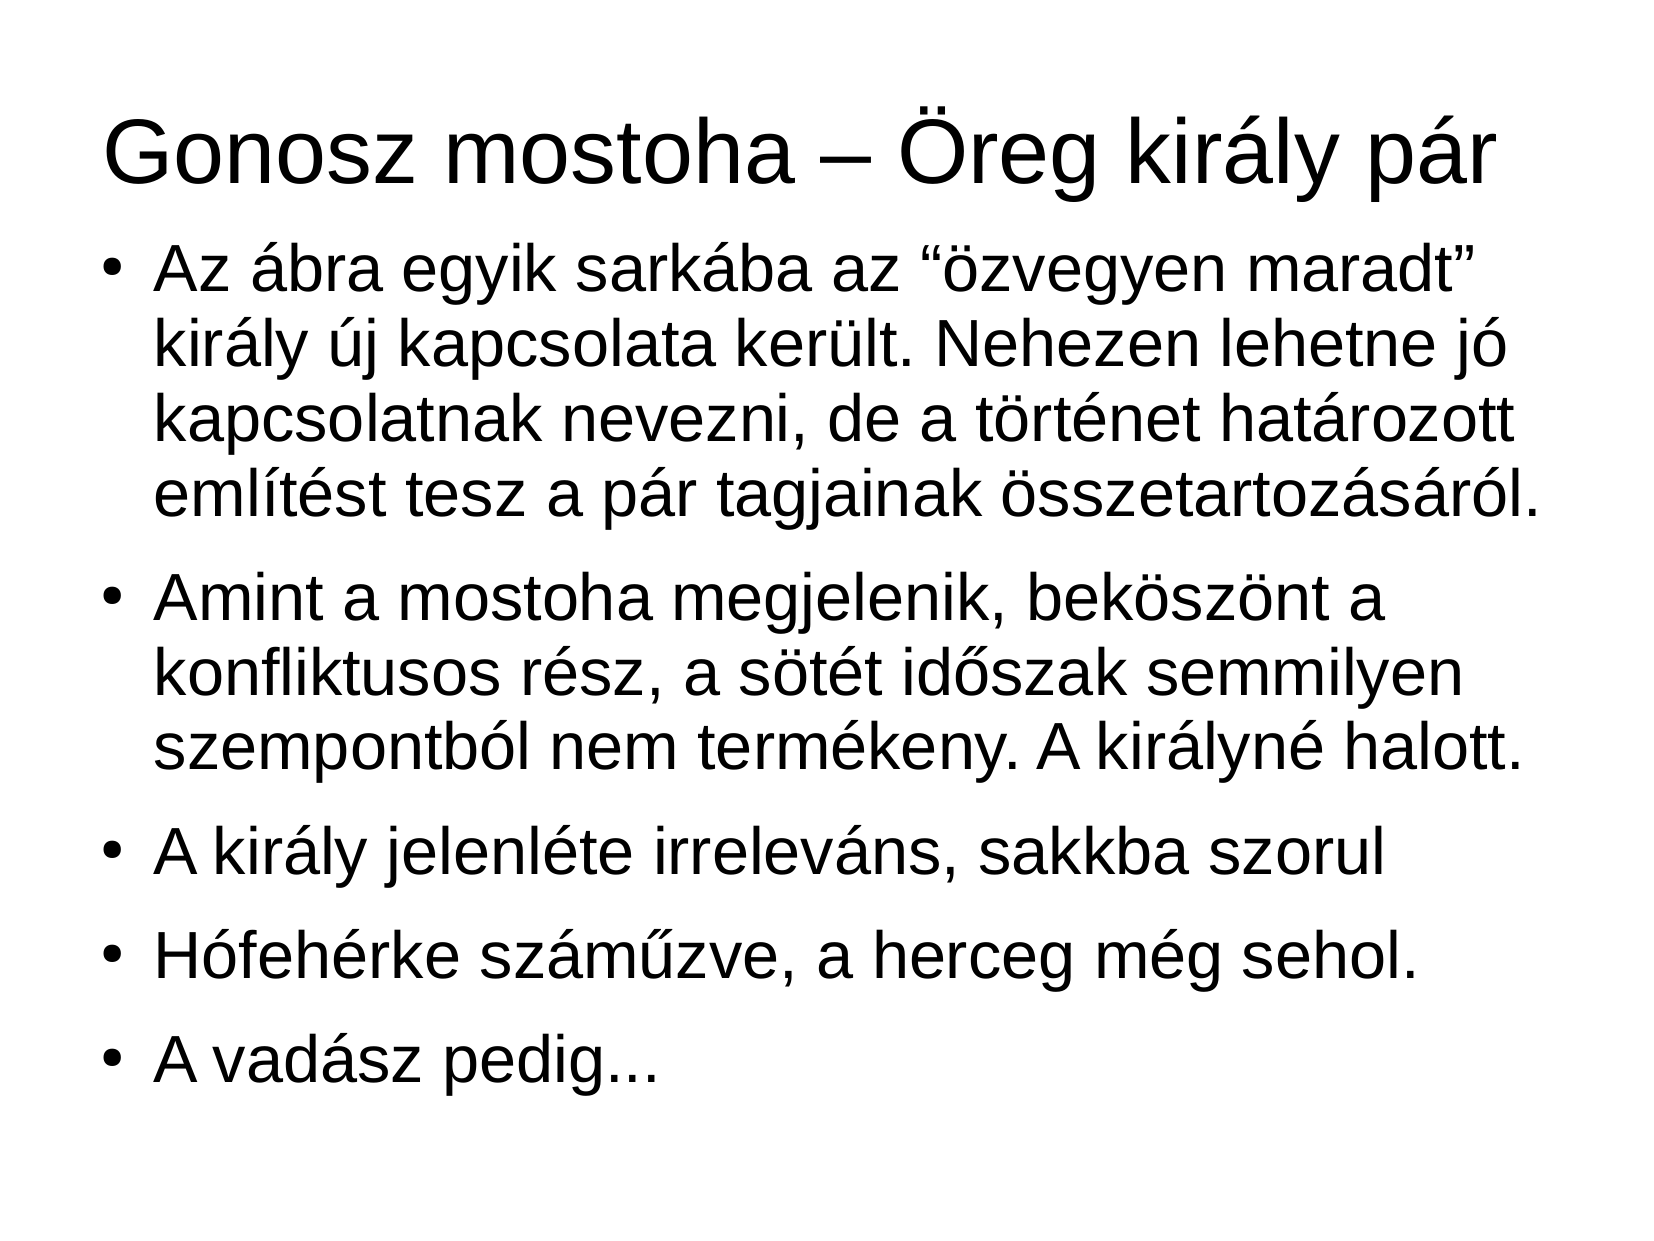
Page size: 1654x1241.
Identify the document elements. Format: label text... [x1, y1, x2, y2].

title Gonosz mostoha – Öreg király pár [56, 47, 1546, 255]
list Az ábra egyik sarkába az “özvegyen maradt” király új kapcsolata került. Nehezen lehetne jó kapcsolatnak nevezni, de a történet határozott említést tesz a pár tagjainak összetartozásáról. Amint a mostoha megjelenik, beköszönt a konfliktusos rész, a sötét időszak semmilyen szempontból nem termékeny. A királyné halott. A király jelenléte irreleváns, sakkba szorul Hófehérke száműzve, a herceg még sehol. A vadász pedig... [82, 231, 1571, 1186]
